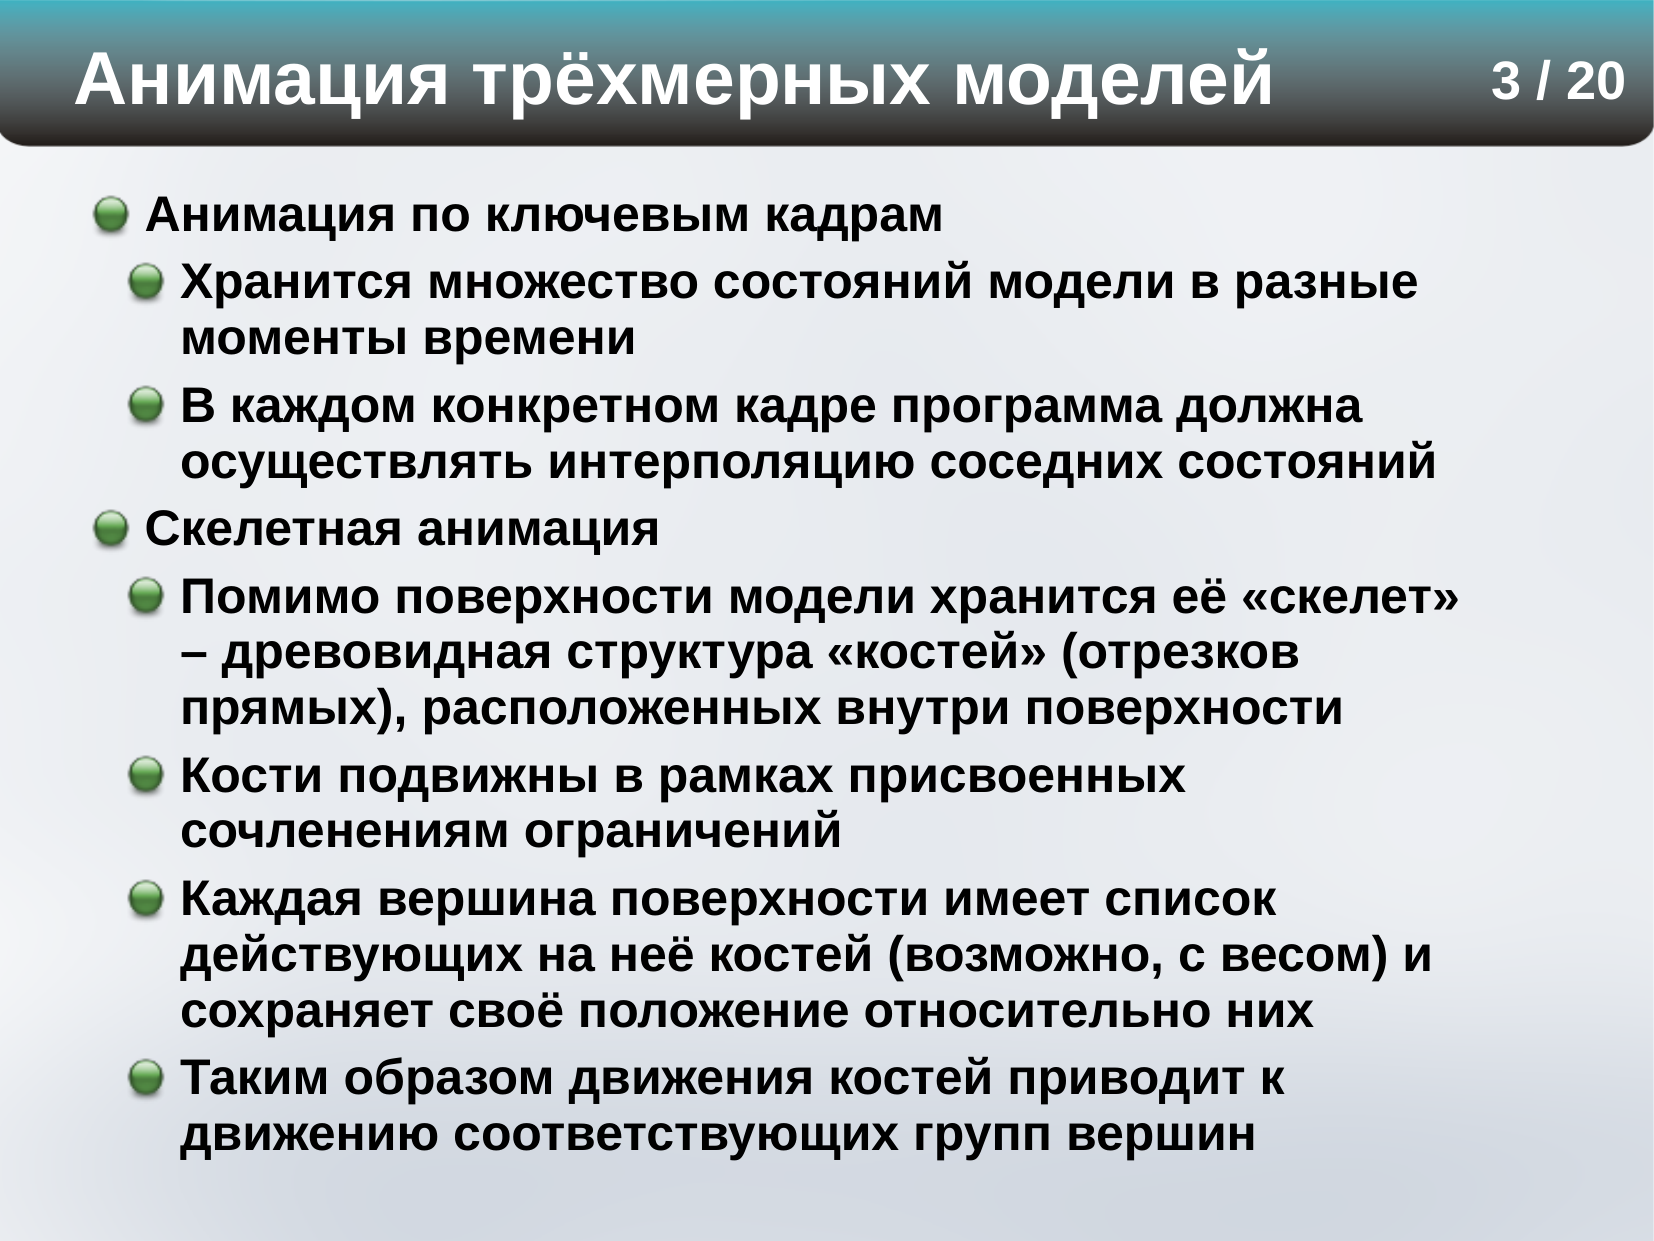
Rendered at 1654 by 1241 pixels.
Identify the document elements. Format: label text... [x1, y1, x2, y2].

text_box Анимация трёхмерных моделей [59, 29, 1359, 129]
picture [0, 0, 1654, 1241]
text_box Анимация по ключевым кадрам Хранится множество состояний модели в разные моменты времени В каждом конкретном кадре программа должна осуществлять интерполяцию соседних состояний Скелетная анимация Помимо поверхности модели хранится её «скелет» – древовидная структура «костей» (отрезков прямых), расположенных внутри поверхности Кости подвижны в рамках присвоенных сочленениям ограничений Каждая вершина поверхности имеет список действующих на неё костей (возможно, с весом) и сохраняет своё положение относительно них Таким образом движения костей приводит к движению соответствующих групп вершин [70, 88, 1506, 1169]
text_box <number> / 20 [1476, 42, 1654, 179]
